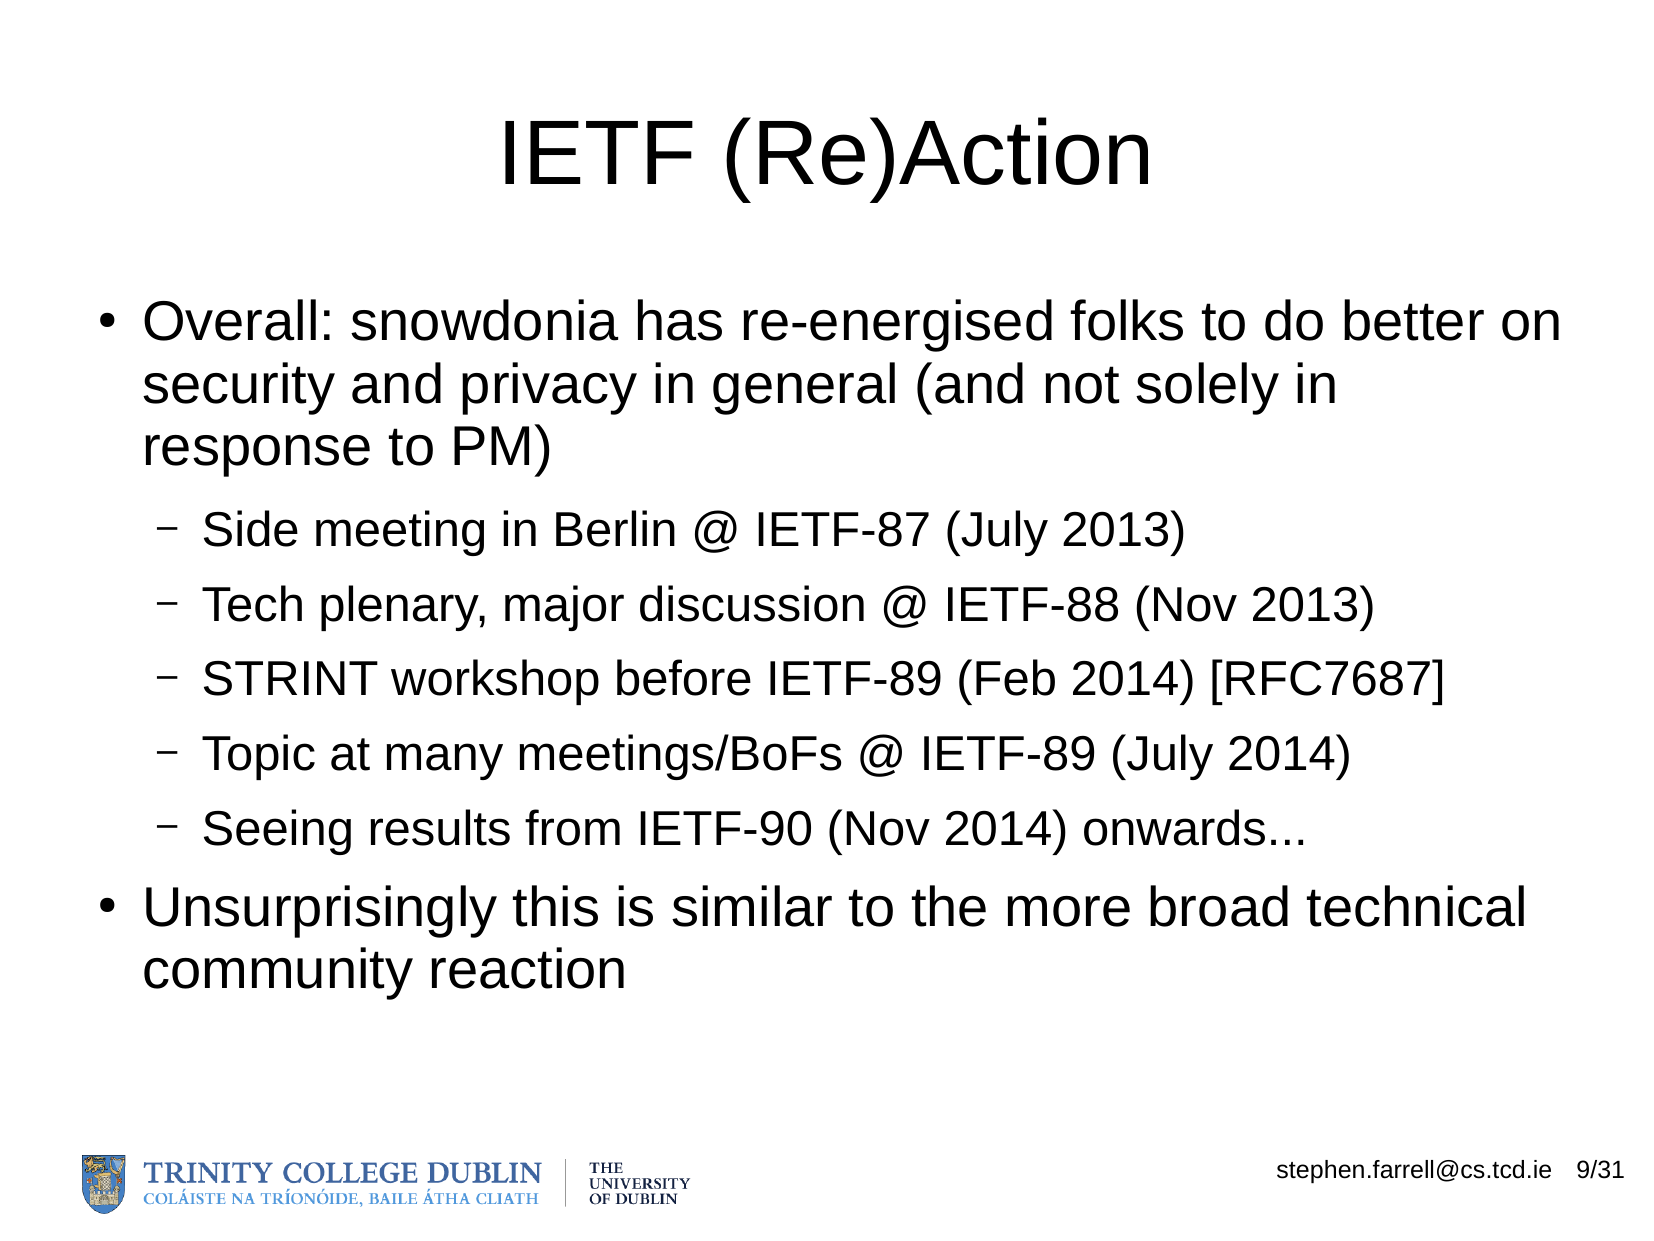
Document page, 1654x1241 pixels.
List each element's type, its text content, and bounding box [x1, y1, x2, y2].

title IETF (Re)Action [82, 49, 1571, 257]
list Overall: snowdonia has re-energised folks to do better on security and privacy in general (and not solely in response to PM) Side meeting in Berlin @ IETF-87 (July 2013) Tech plenary, major discussion @ IETF-88 (Nov 2013) STRINT workshop before IETF-89 (Feb 2014) [RFC7687] Topic at many meetings/BoFs @ IETF-89 (July 2014) Seeing results from IETF-90 (Nov 2014) onwards... Unsurprisingly this is similar to the more broad technical community reaction [82, 290, 1571, 1010]
picture [82, 1155, 694, 1214]
